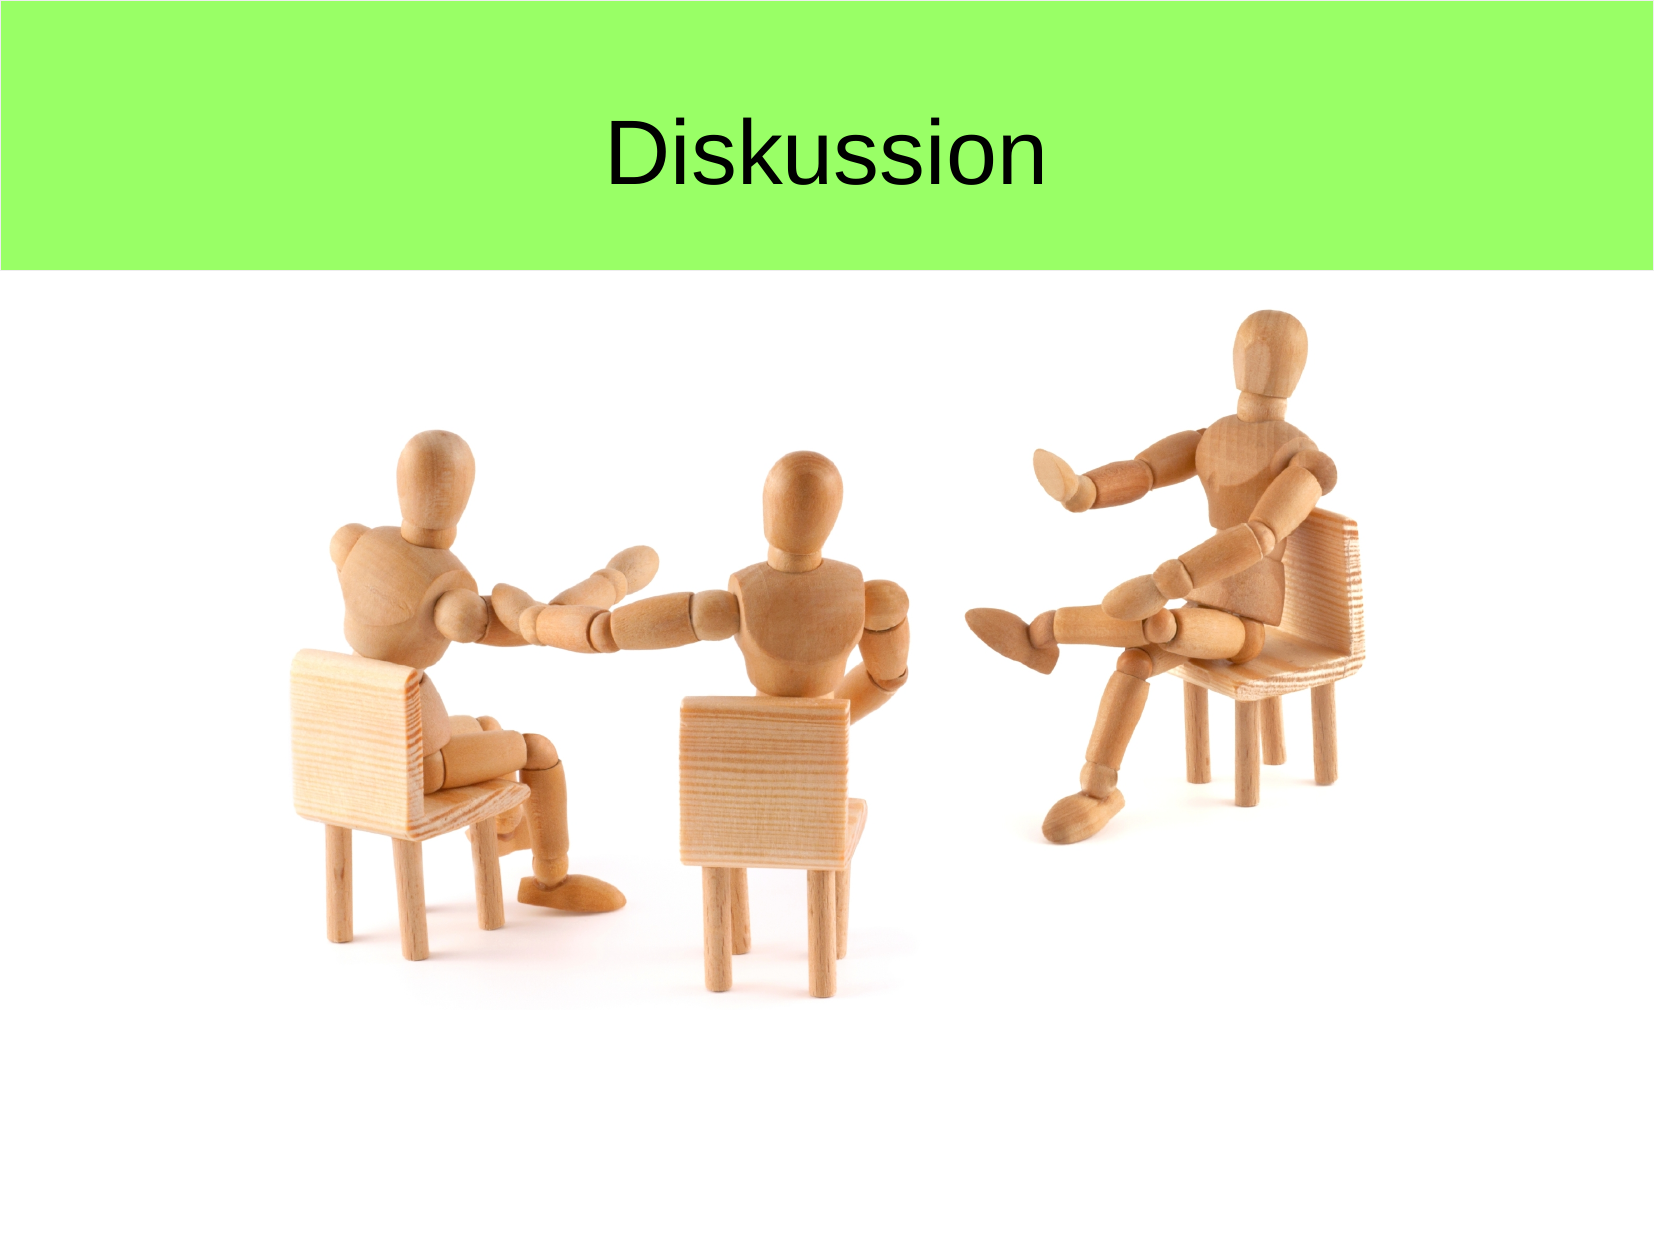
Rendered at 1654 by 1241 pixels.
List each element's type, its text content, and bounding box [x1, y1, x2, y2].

picture [272, 290, 1382, 1010]
title Diskussion [82, 49, 1571, 257]
